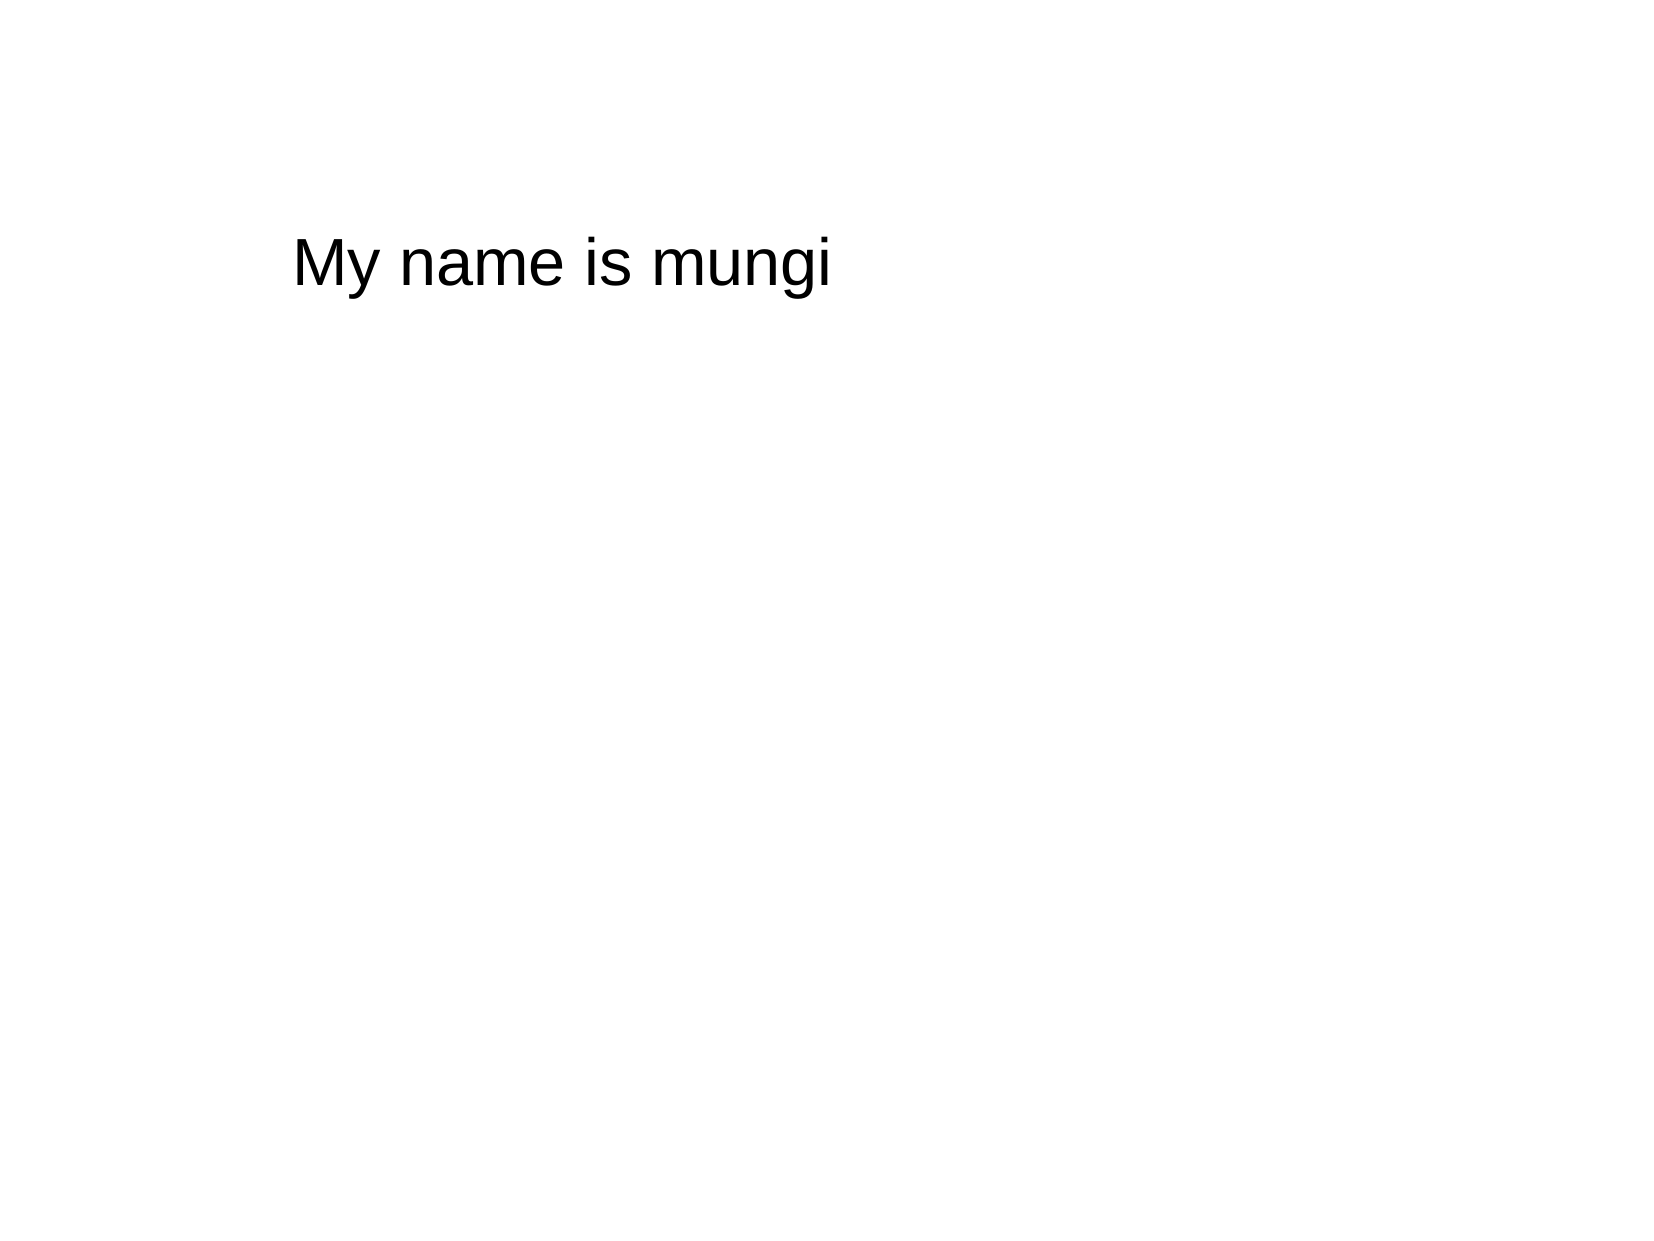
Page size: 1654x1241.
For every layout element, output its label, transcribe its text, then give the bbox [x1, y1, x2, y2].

subtitle My name is mungi [30, 75, 1096, 451]
